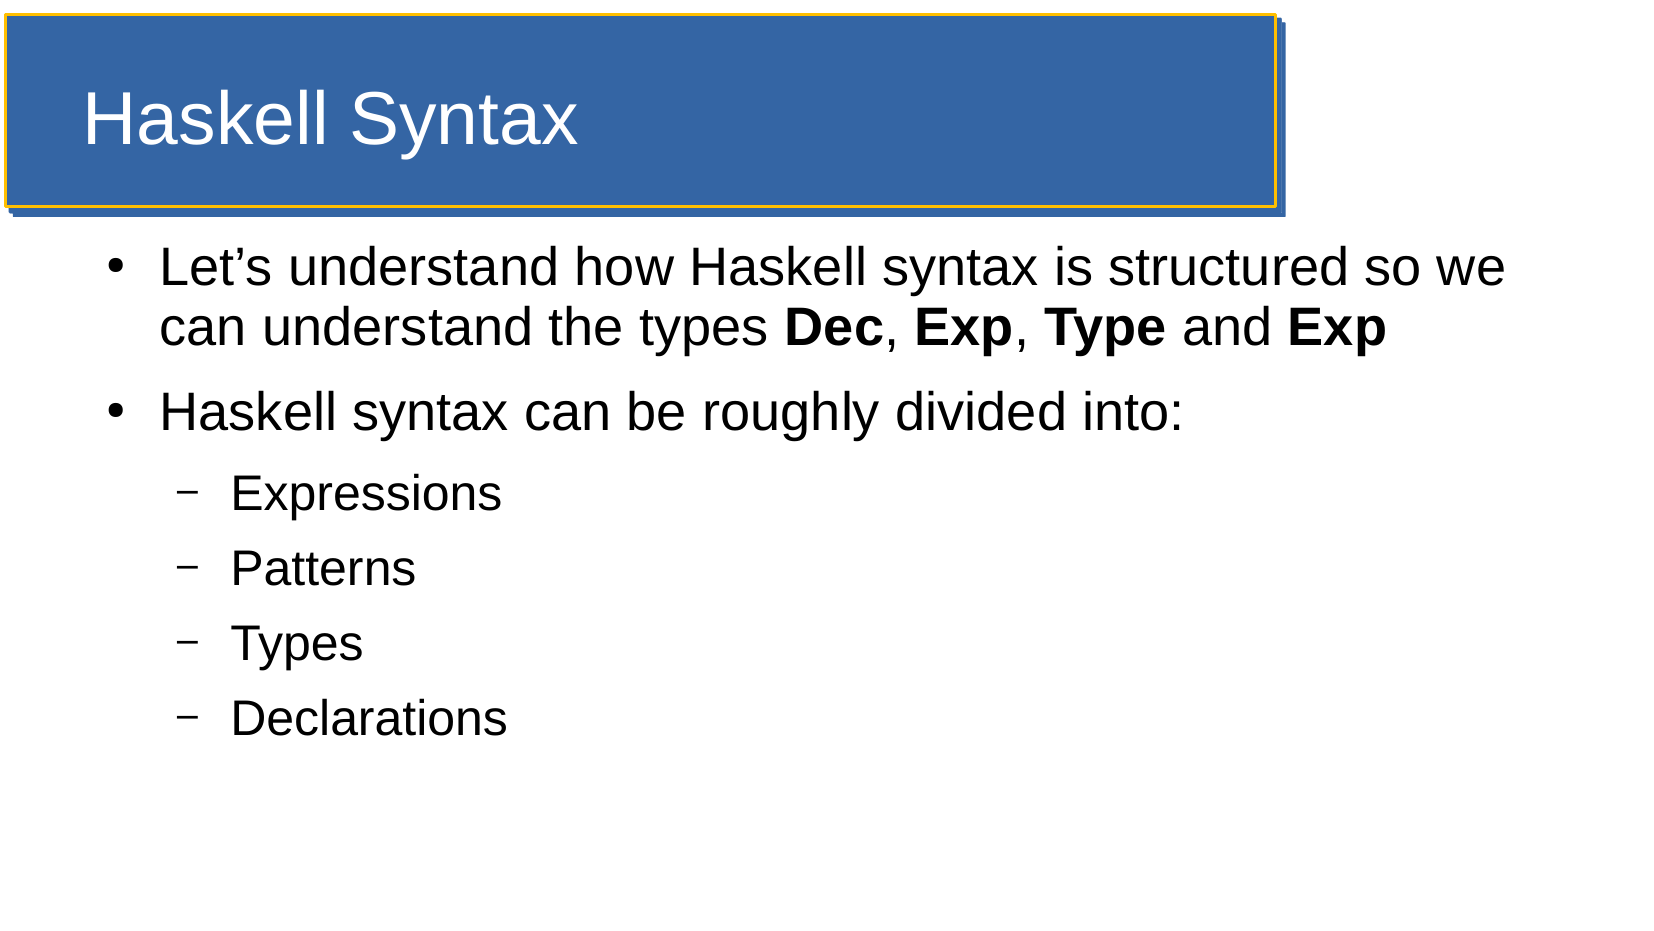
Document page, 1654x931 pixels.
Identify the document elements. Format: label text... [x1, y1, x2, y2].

title Haskell Syntax [82, 44, 1235, 192]
list Let’s understand how Haskell syntax is structured so we can understand the types Dec, Exp, Type and Exp Haskell syntax can be roughly divided into: Expressions Patterns Types Declarations [88, 236, 1565, 798]
